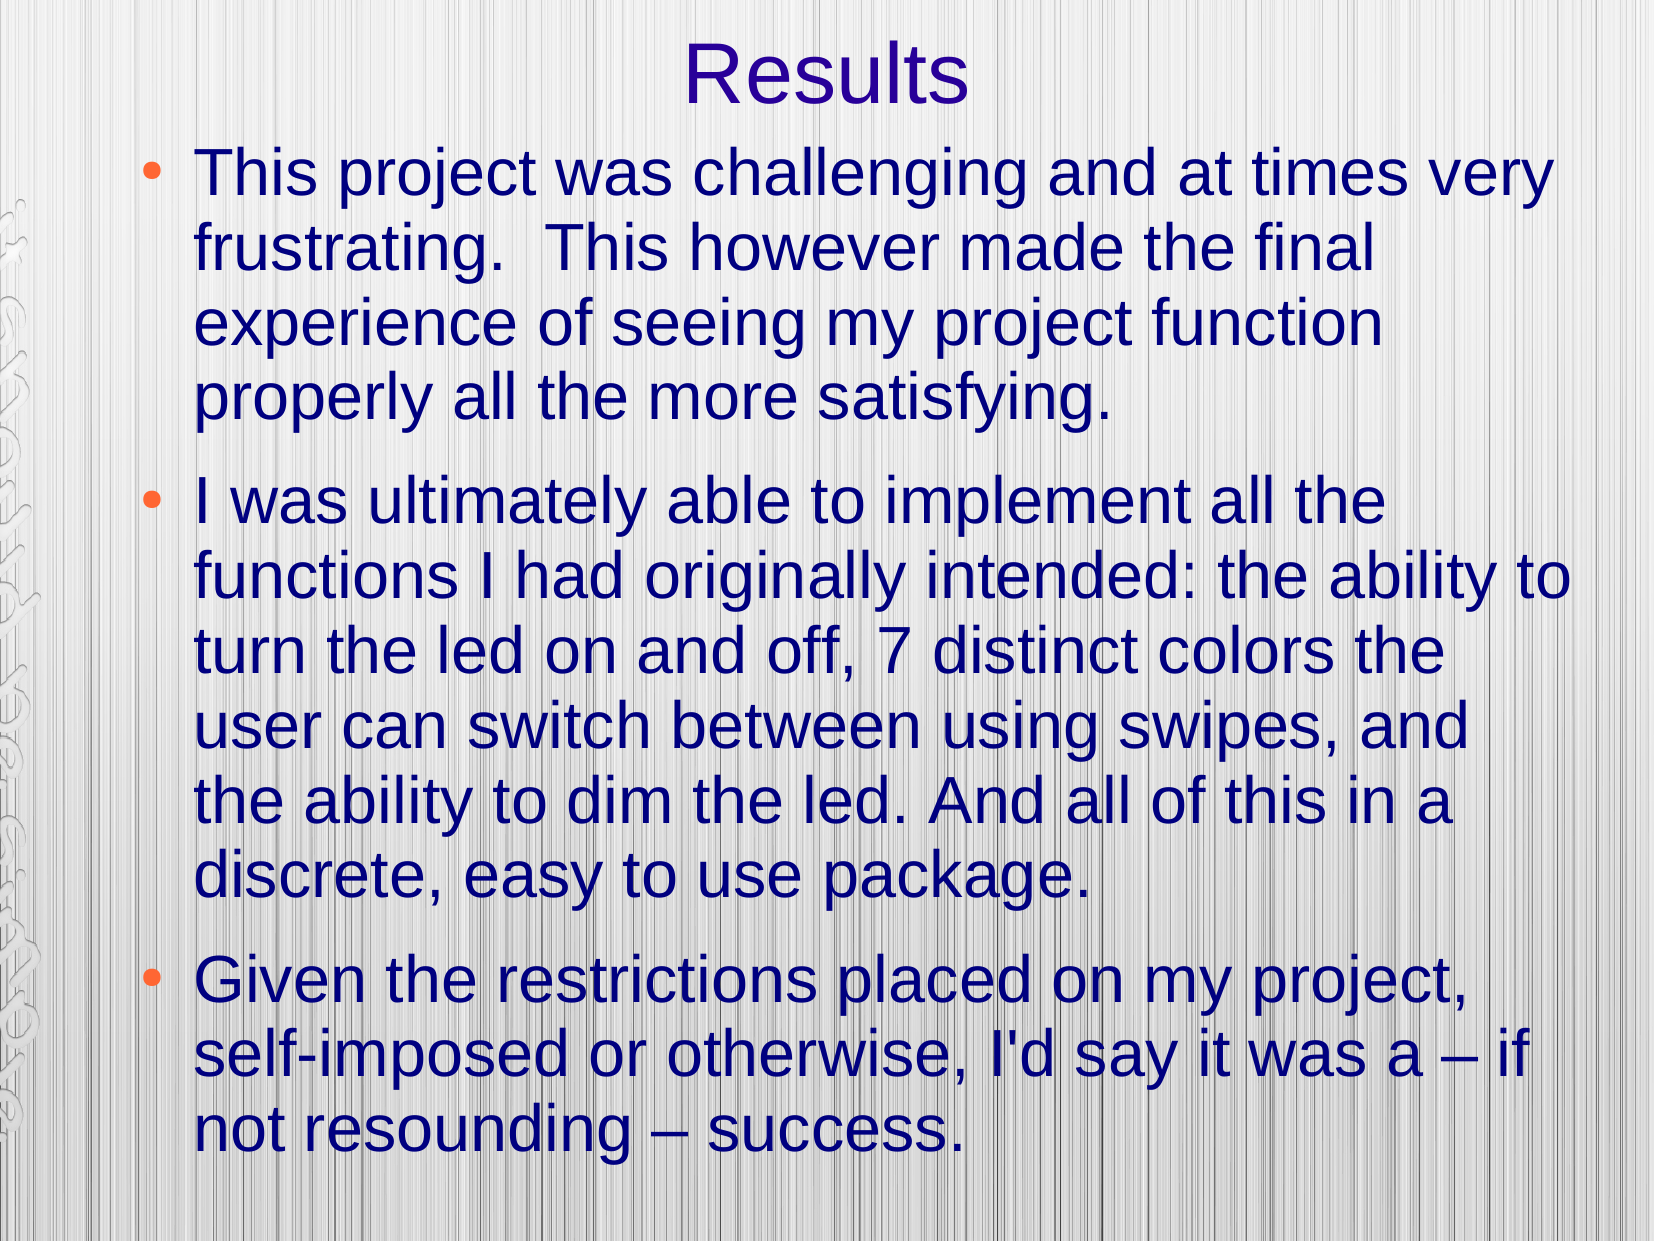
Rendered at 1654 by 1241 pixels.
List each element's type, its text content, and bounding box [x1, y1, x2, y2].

title Results [82, 0, 1571, 178]
picture [0, 0, 1654, 1241]
list This project was challenging and at times very frustrating. This however made the final experience of seeing my project function properly all the more satisfying. I was ultimately able to implement all the functions I had originally intended: the ability to turn the led on and off, 7 distinct colors the user can switch between using swipes, and the ability to dim the led. And all of this in a discrete, easy to use package. Given the restrictions placed on my project, self-imposed or otherwise, I'd say it was a – if not resounding – success. [122, 135, 1576, 1167]
